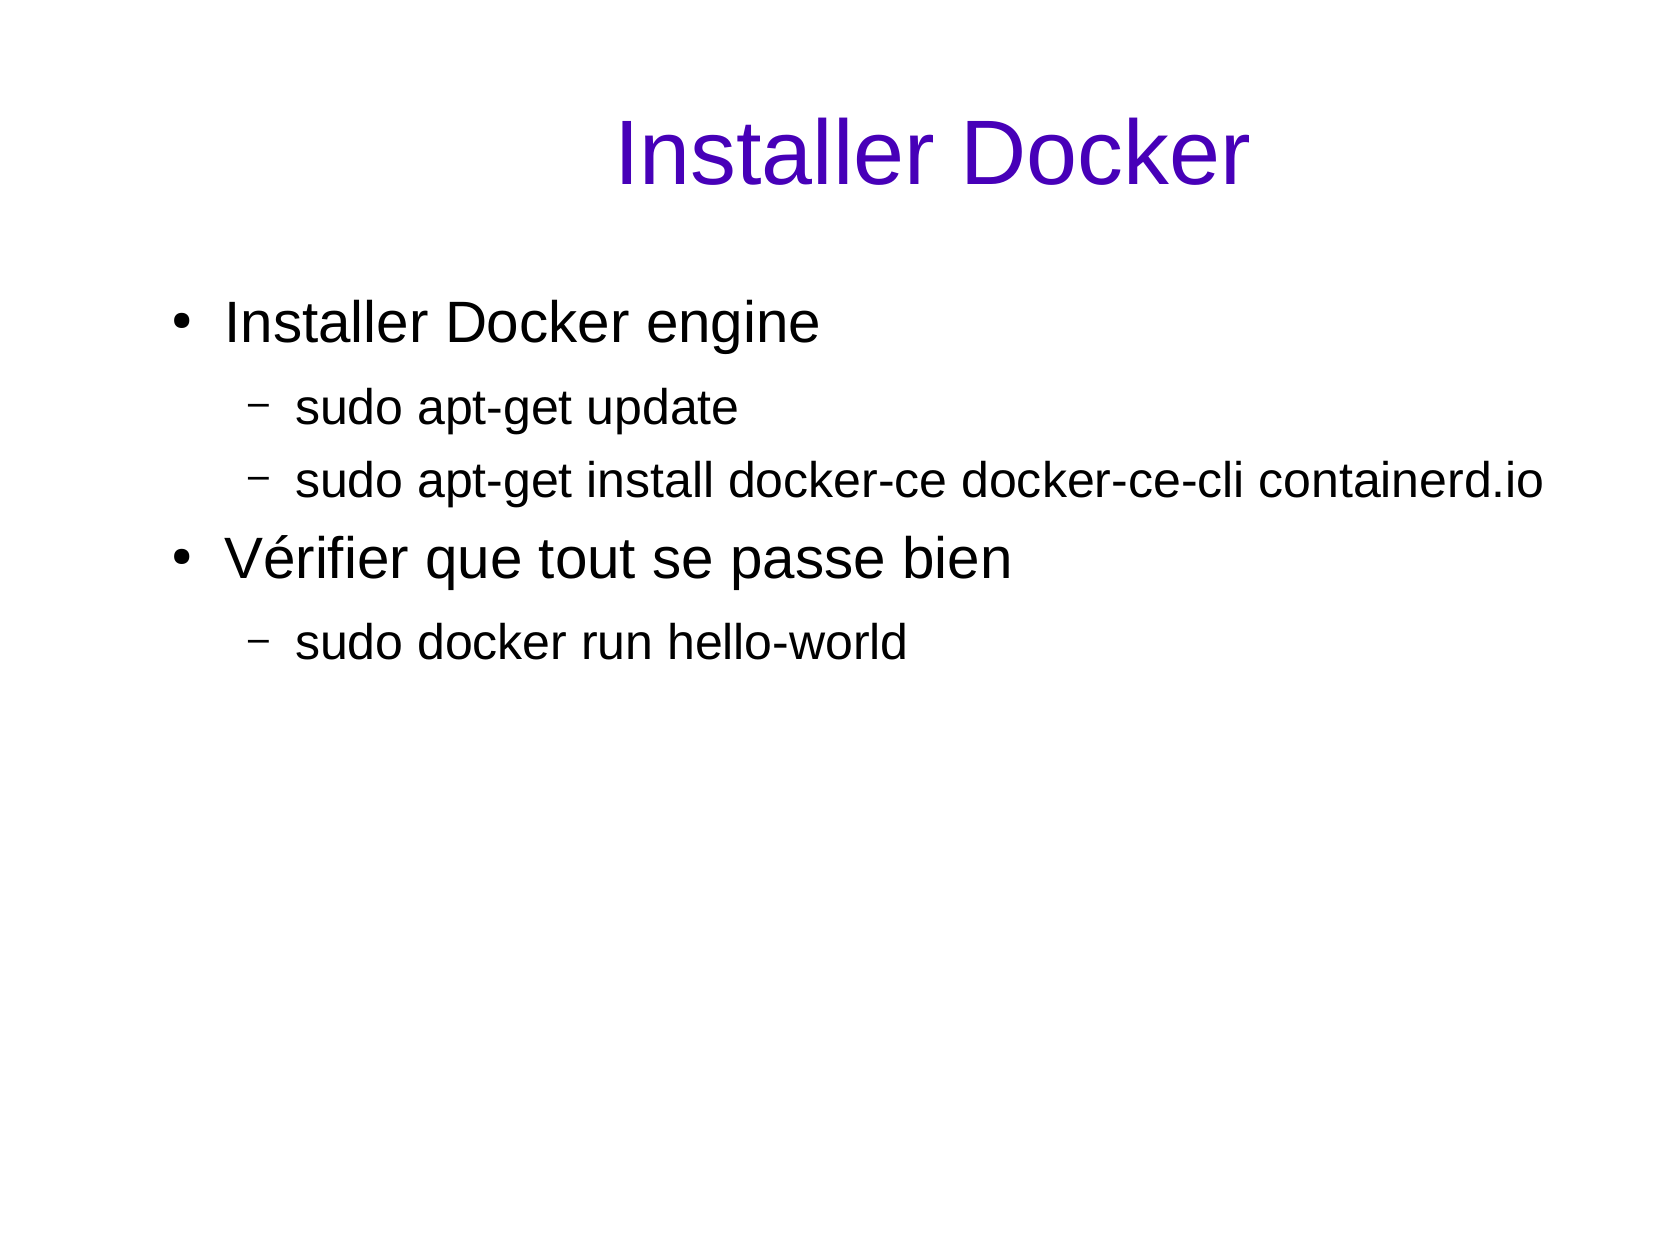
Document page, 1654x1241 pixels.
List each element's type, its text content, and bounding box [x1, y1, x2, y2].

list Installer Docker engine sudo apt-get update sudo apt-get install docker-ce docker-ce-cli containerd.io Vérifier que tout se passe bien sudo docker run hello-world [82, 290, 1571, 1010]
title Installer Docker [82, 49, 1571, 257]
